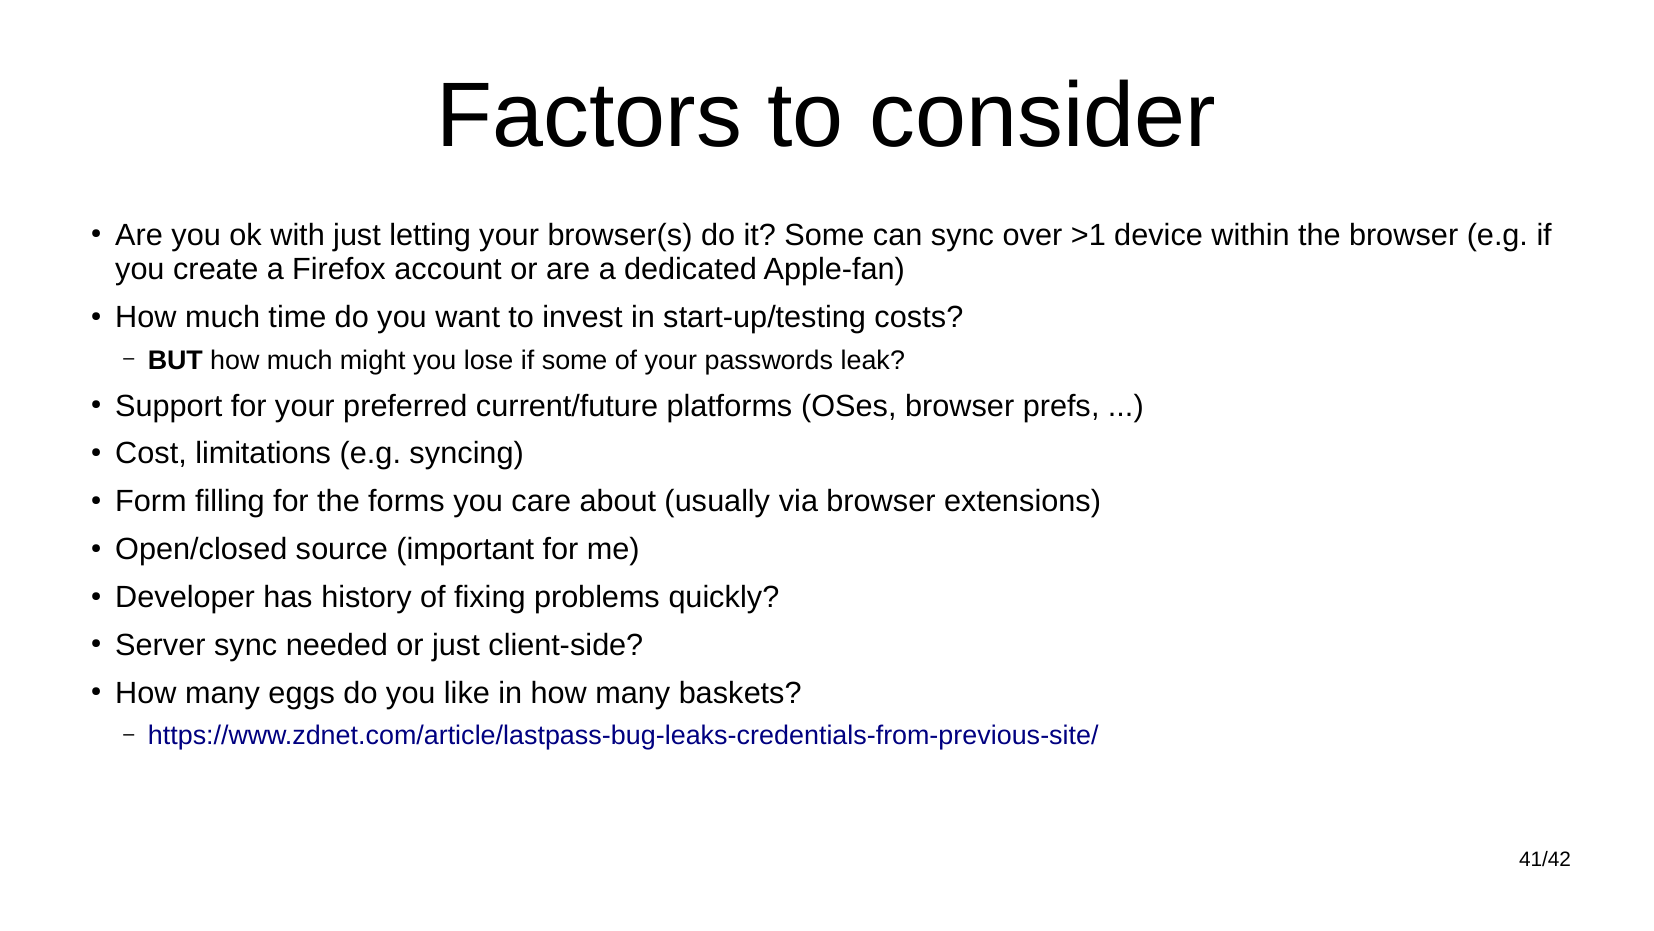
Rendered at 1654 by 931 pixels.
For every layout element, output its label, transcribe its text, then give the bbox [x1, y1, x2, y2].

list Are you ok with just letting your browser(s) do it? Some can sync over >1 device within the browser (e.g. if you create a Firefox account or are a dedicated Apple-fan) How much time do you want to invest in start-up/testing costs? BUT how much might you lose if some of your passwords leak? Support for your preferred current/future platforms (OSes, browser prefs, ...) Cost, limitations (e.g. syncing) Form filling for the forms you care about (usually via browser extensions) Open/closed source (important for me) Developer has history of fixing problems quickly? Server sync needed or just client-side? How many eggs do you like in how many baskets? https://www.zdnet.com/article/lastpass-bug-leaks-credentials-from-previous-site/ [82, 217, 1571, 758]
title Factors to consider [82, 37, 1571, 193]
